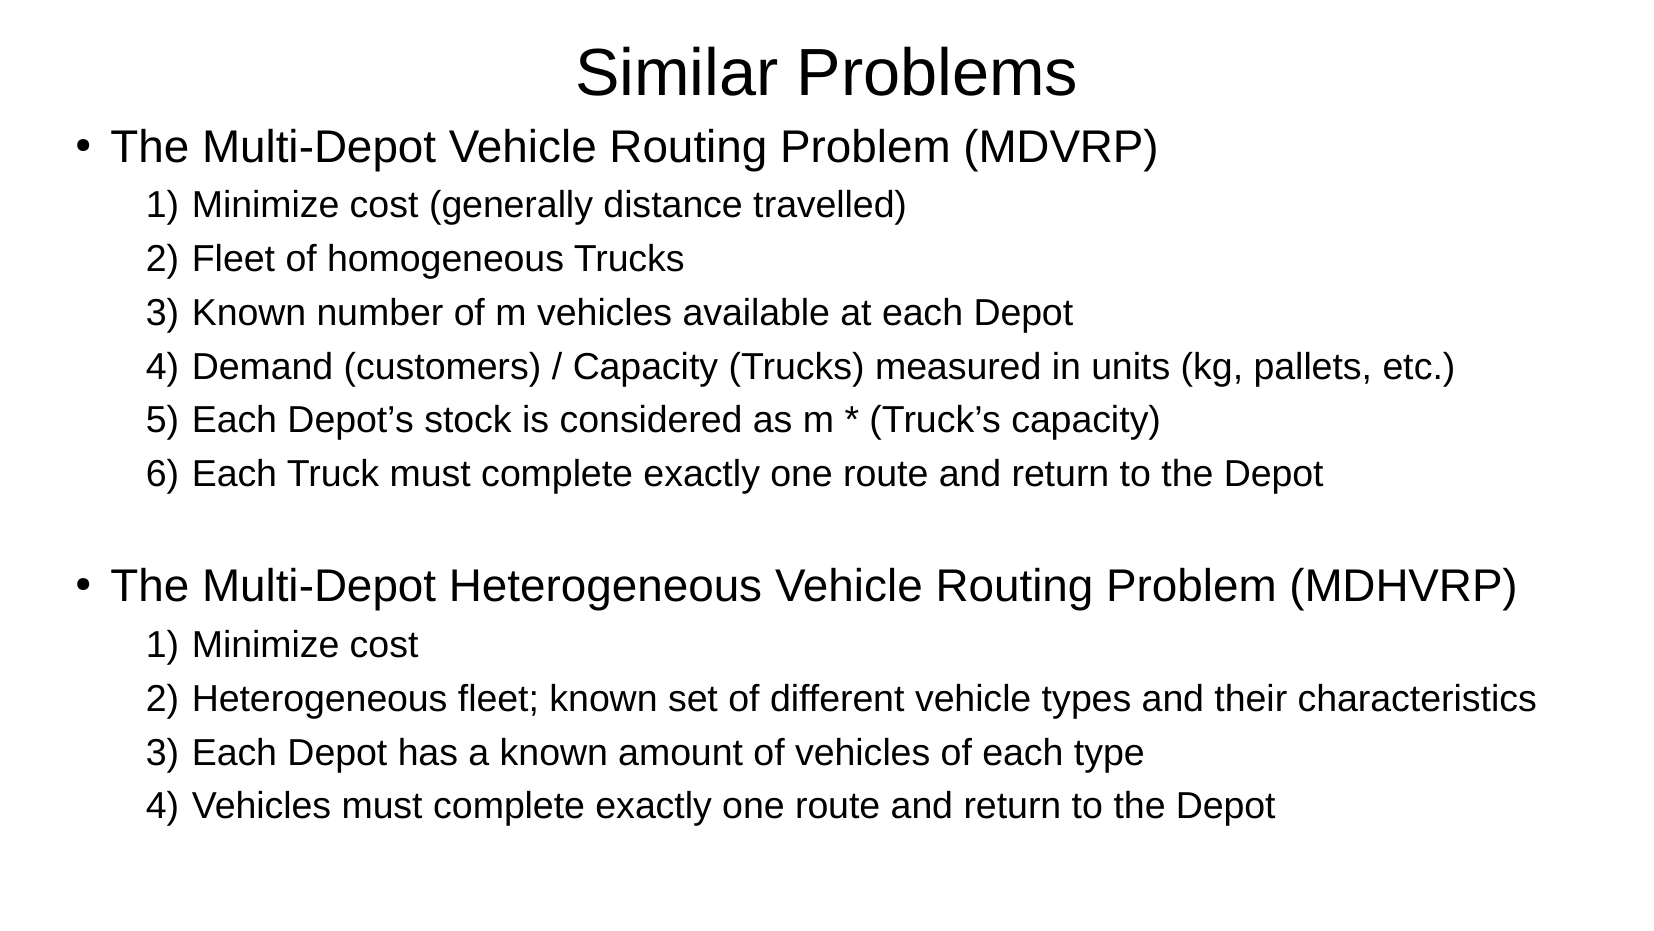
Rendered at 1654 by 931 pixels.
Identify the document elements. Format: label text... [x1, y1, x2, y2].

title Similar Problems [82, 0, 1571, 151]
subtitle The Multi-Depot Vehicle Routing Problem (MDVRP) Minimize cost (generally distance travelled) Fleet of homogeneous Trucks Known number of m vehicles available at each Depot Demand (customers) / Capacity (Trucks) measured in units (kg, pallets, etc.) Each Depot’s stock is considered as m * (Truck’s capacity) Each Truck must complete exactly one route and return to the Depot The Multi-Depot Heterogeneous Vehicle Routing Problem (MDHVRP) Minimize cost Heterogeneous fleet; known set of different vehicle types and their characteristics Each Depot has a known amount of vehicles of each type Vehicles must complete exactly one route and return to the Depot [75, 120, 1564, 931]
